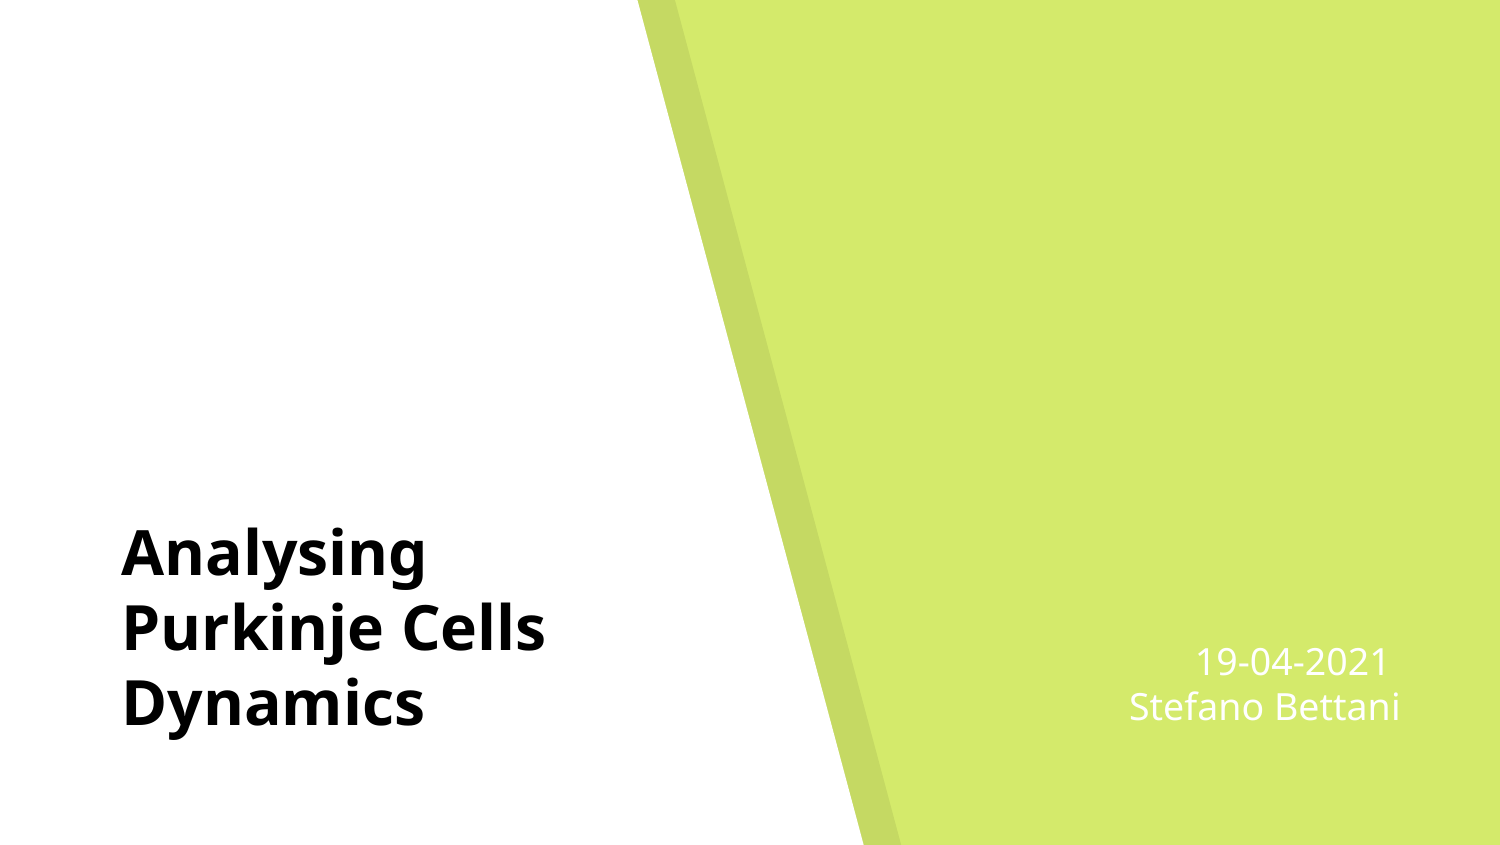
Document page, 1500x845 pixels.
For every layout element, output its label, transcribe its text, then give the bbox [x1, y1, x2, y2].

text_box Analysing Purkinje Cells Dynamics [106, 558, 686, 753]
text_box 19-04-2021 Stefano Bettani [1087, 573, 1416, 743]
